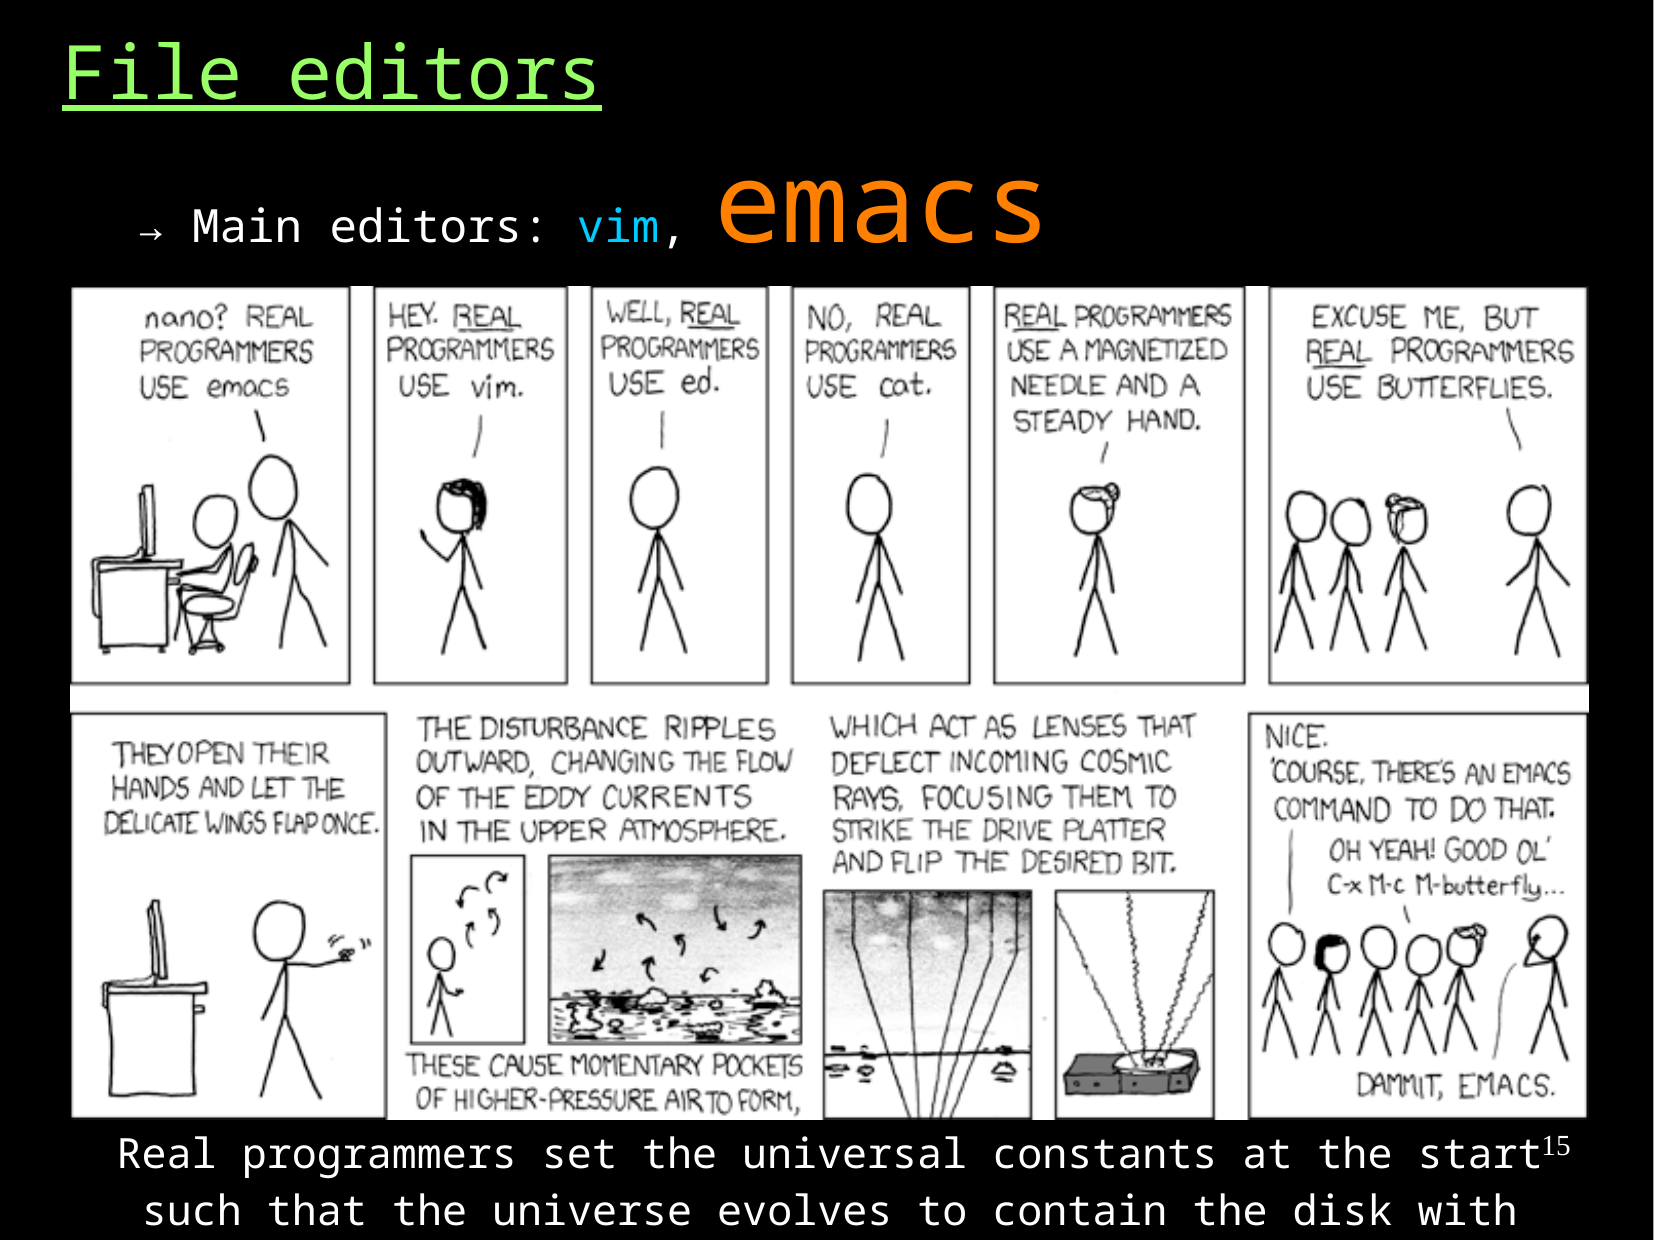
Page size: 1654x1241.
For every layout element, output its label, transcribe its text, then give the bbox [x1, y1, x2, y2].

text_box Real programmers set the universal constants at the start such that the universe evolves to contain the disk with the data they want. [101, 1116, 1589, 1222]
text_box File editors → Main editors: vim, emacs ... both complicated, both powerful!! [47, 12, 1607, 261]
picture [70, 286, 1589, 1120]
